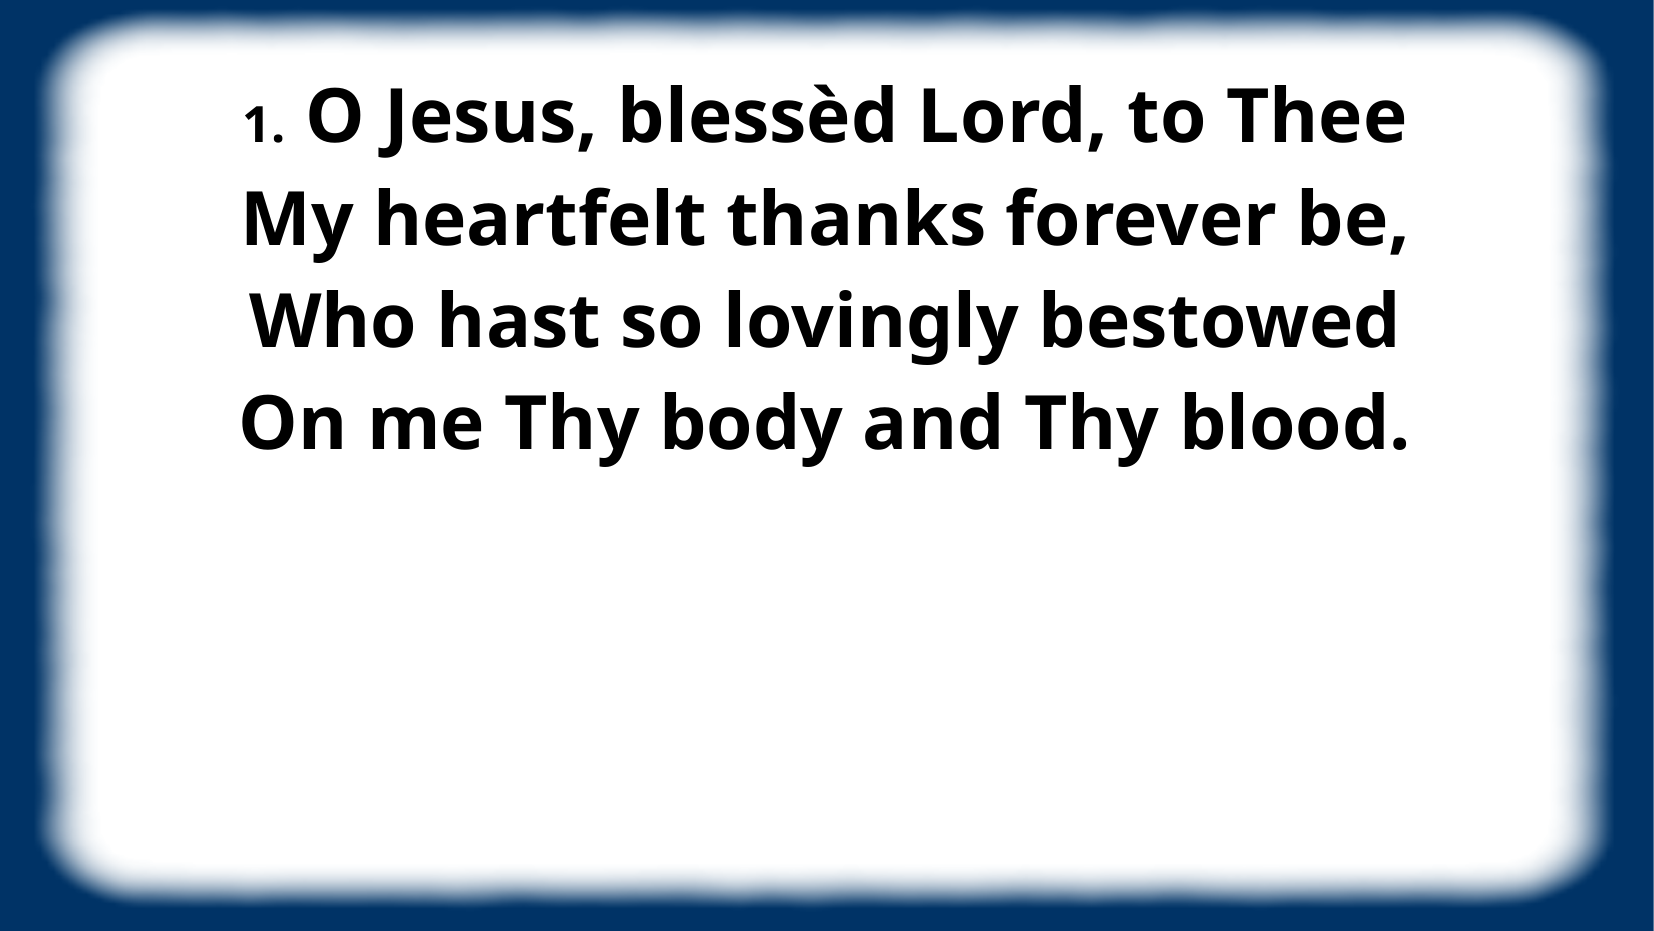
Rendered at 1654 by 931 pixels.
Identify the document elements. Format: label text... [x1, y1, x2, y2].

text_box 1. O Jesus, blessèd Lord, to Thee My heartfelt thanks forever be, Who hast so lovingly bestowed On me Thy body and Thy blood. [91, 55, 1561, 470]
picture [0, 0, 1654, 931]
